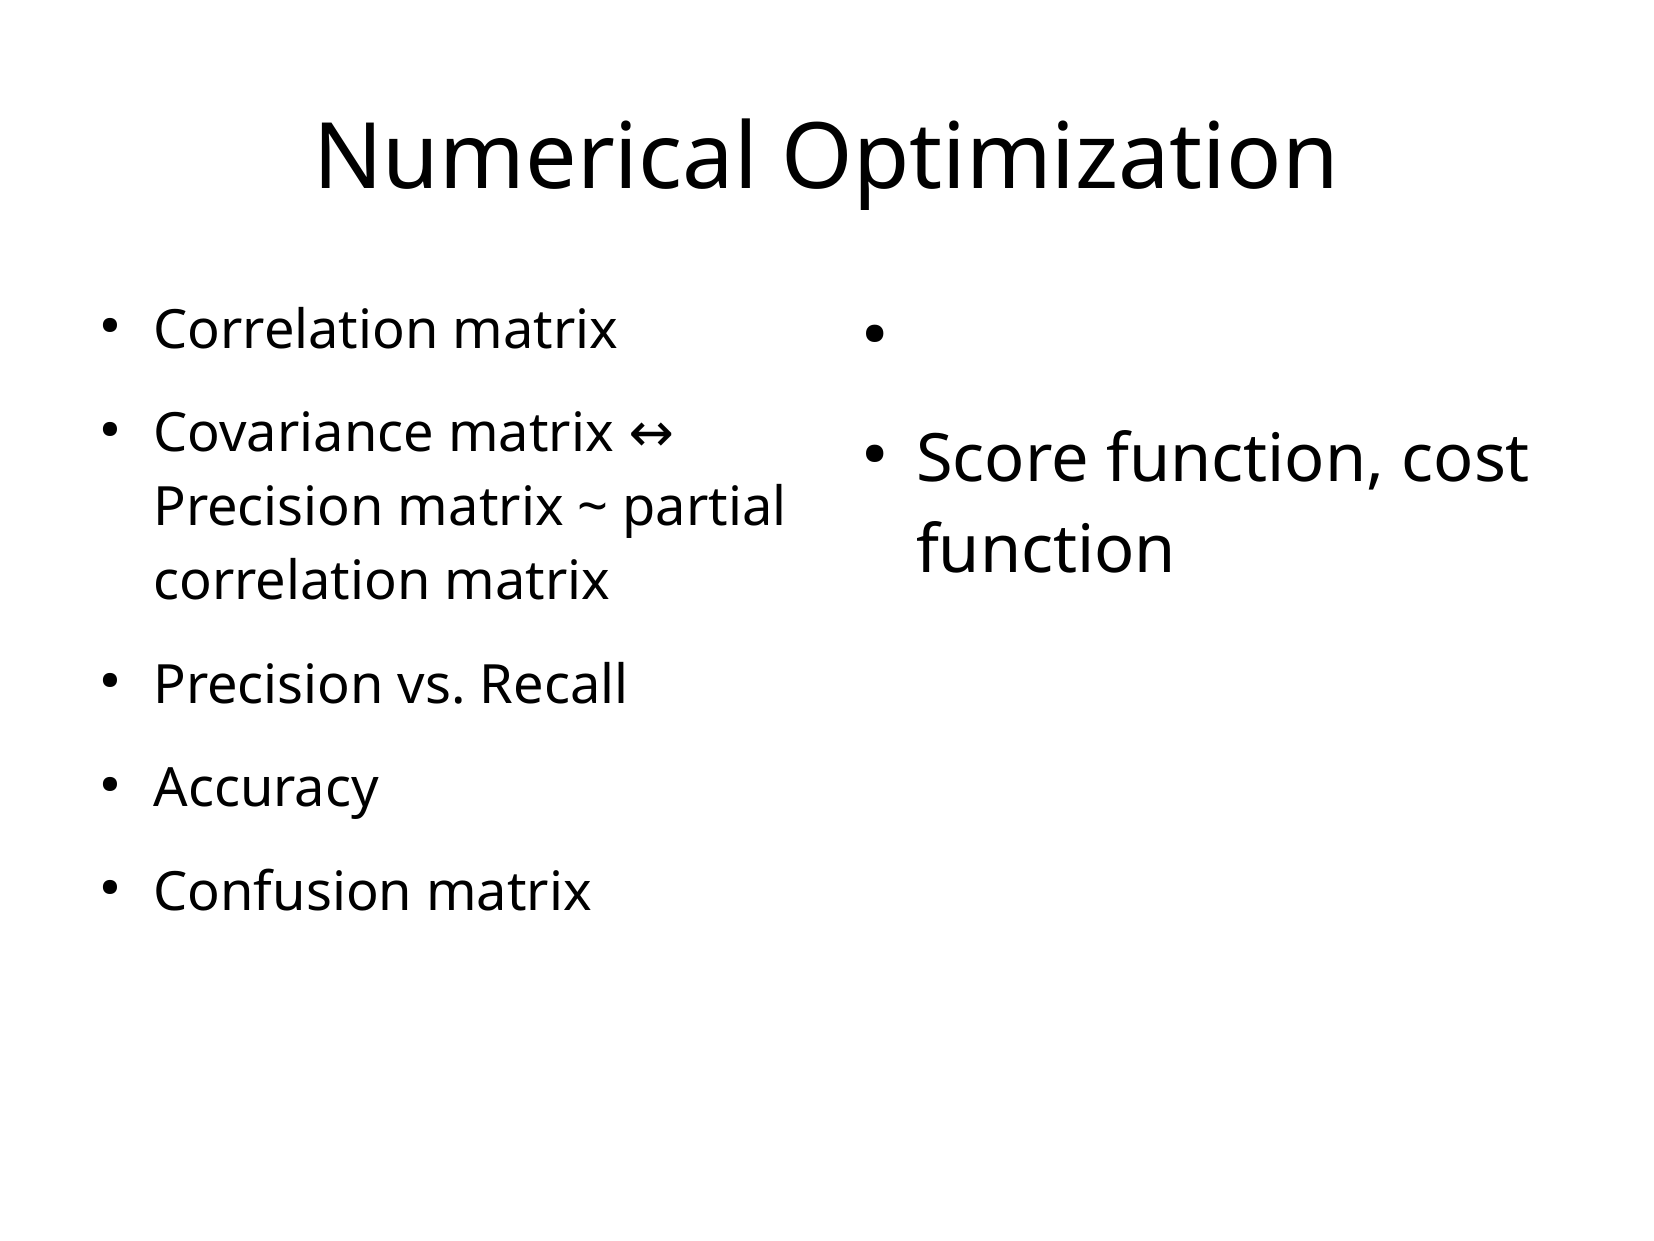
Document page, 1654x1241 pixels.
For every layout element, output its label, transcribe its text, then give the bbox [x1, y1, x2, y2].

list Correlation matrix Covariance matrix ↔ Precision matrix ~ partial correlation matrix Precision vs. Recall Accuracy Confusion matrix [82, 290, 809, 1010]
title Numerical Optimization [82, 49, 1571, 257]
list Score function, cost function [845, 290, 1572, 1010]
